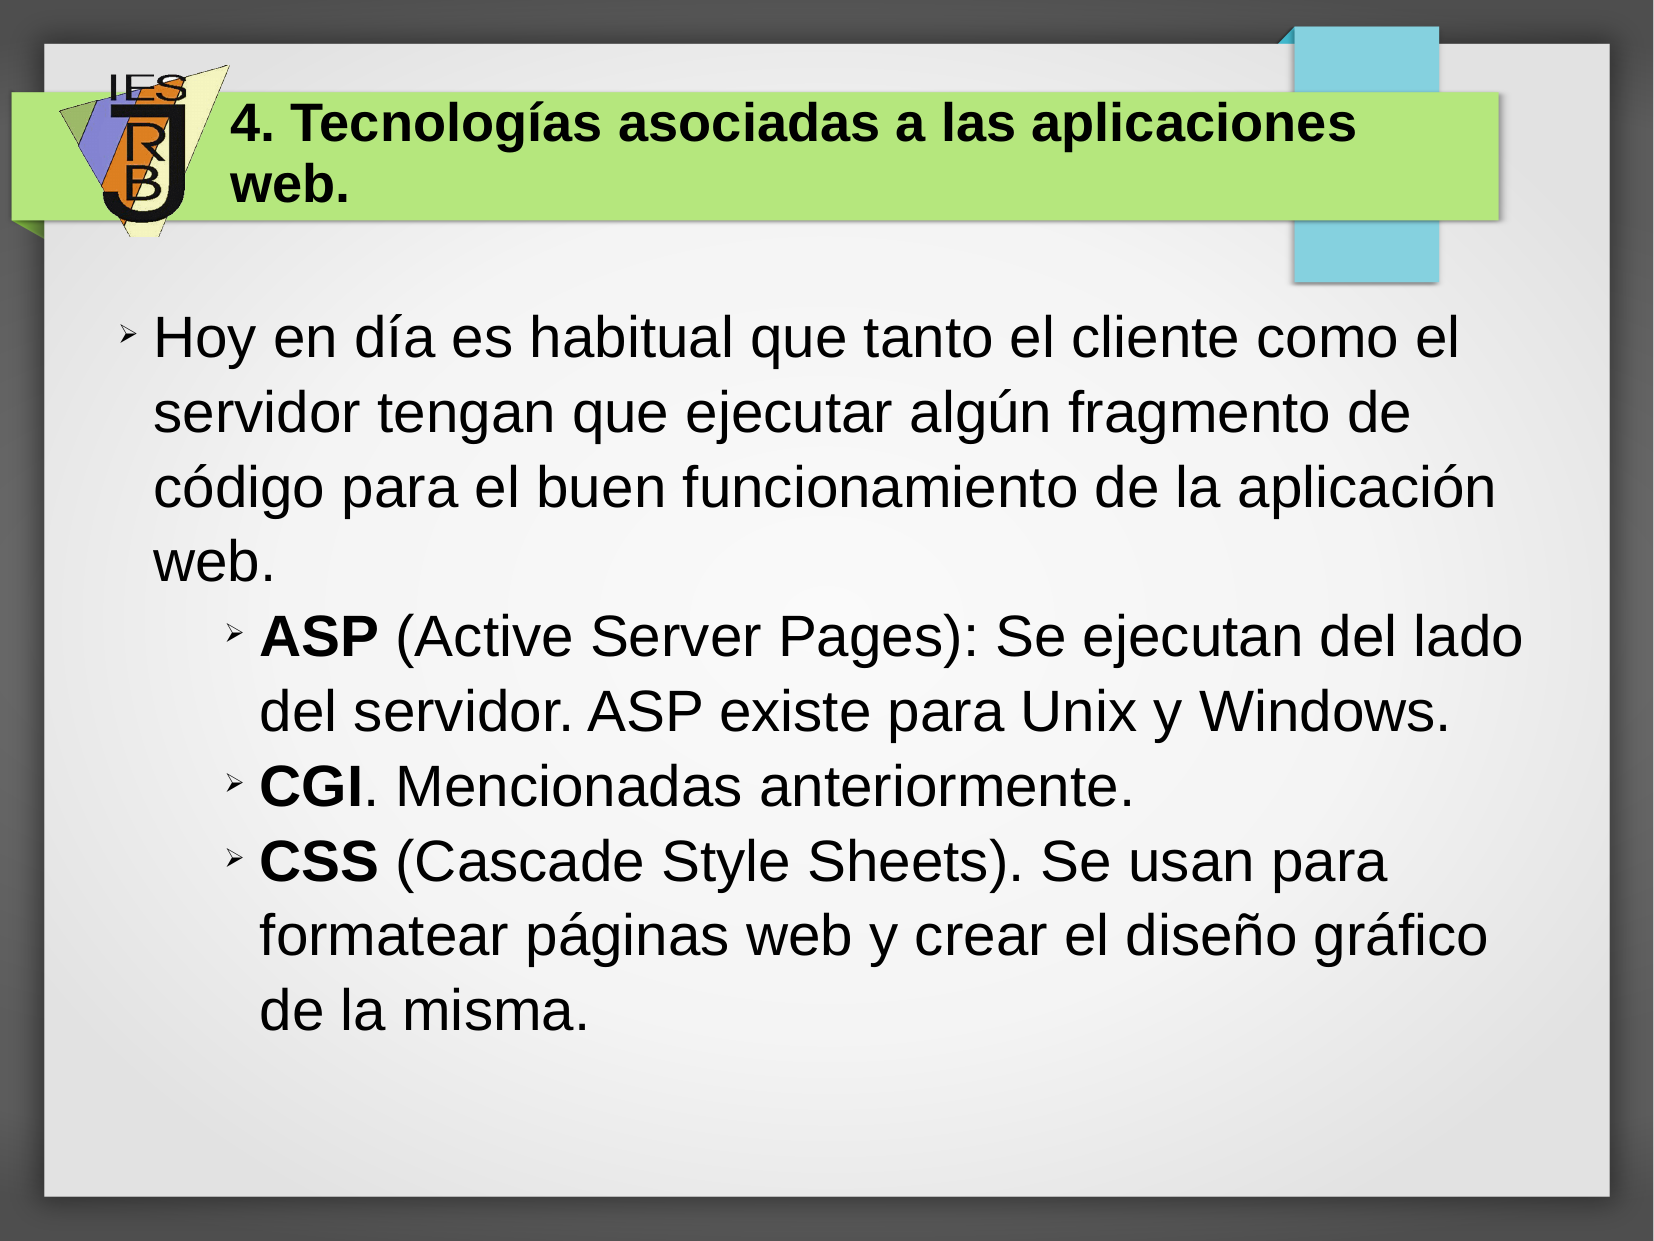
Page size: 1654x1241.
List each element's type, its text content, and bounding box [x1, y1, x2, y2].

title 4. Tecnologías asociadas a las aplicaciones web. [230, 88, 1501, 219]
subtitle Hoy en día es habitual que tanto el cliente como el servidor tengan que ejecutar algún fragmento de código para el buen funcionamiento de la aplicación web. ASP (Active Server Pages): Se ejecutan del lado del servidor. ASP existe para Unix y Windows. CGI. Mencionadas anteriormente. CSS (Cascade Style Sheets). Se usan para formatear páginas web y crear el diseño gráfico de la misma. [82, 295, 1571, 1241]
picture [0, 0, 1654, 1241]
